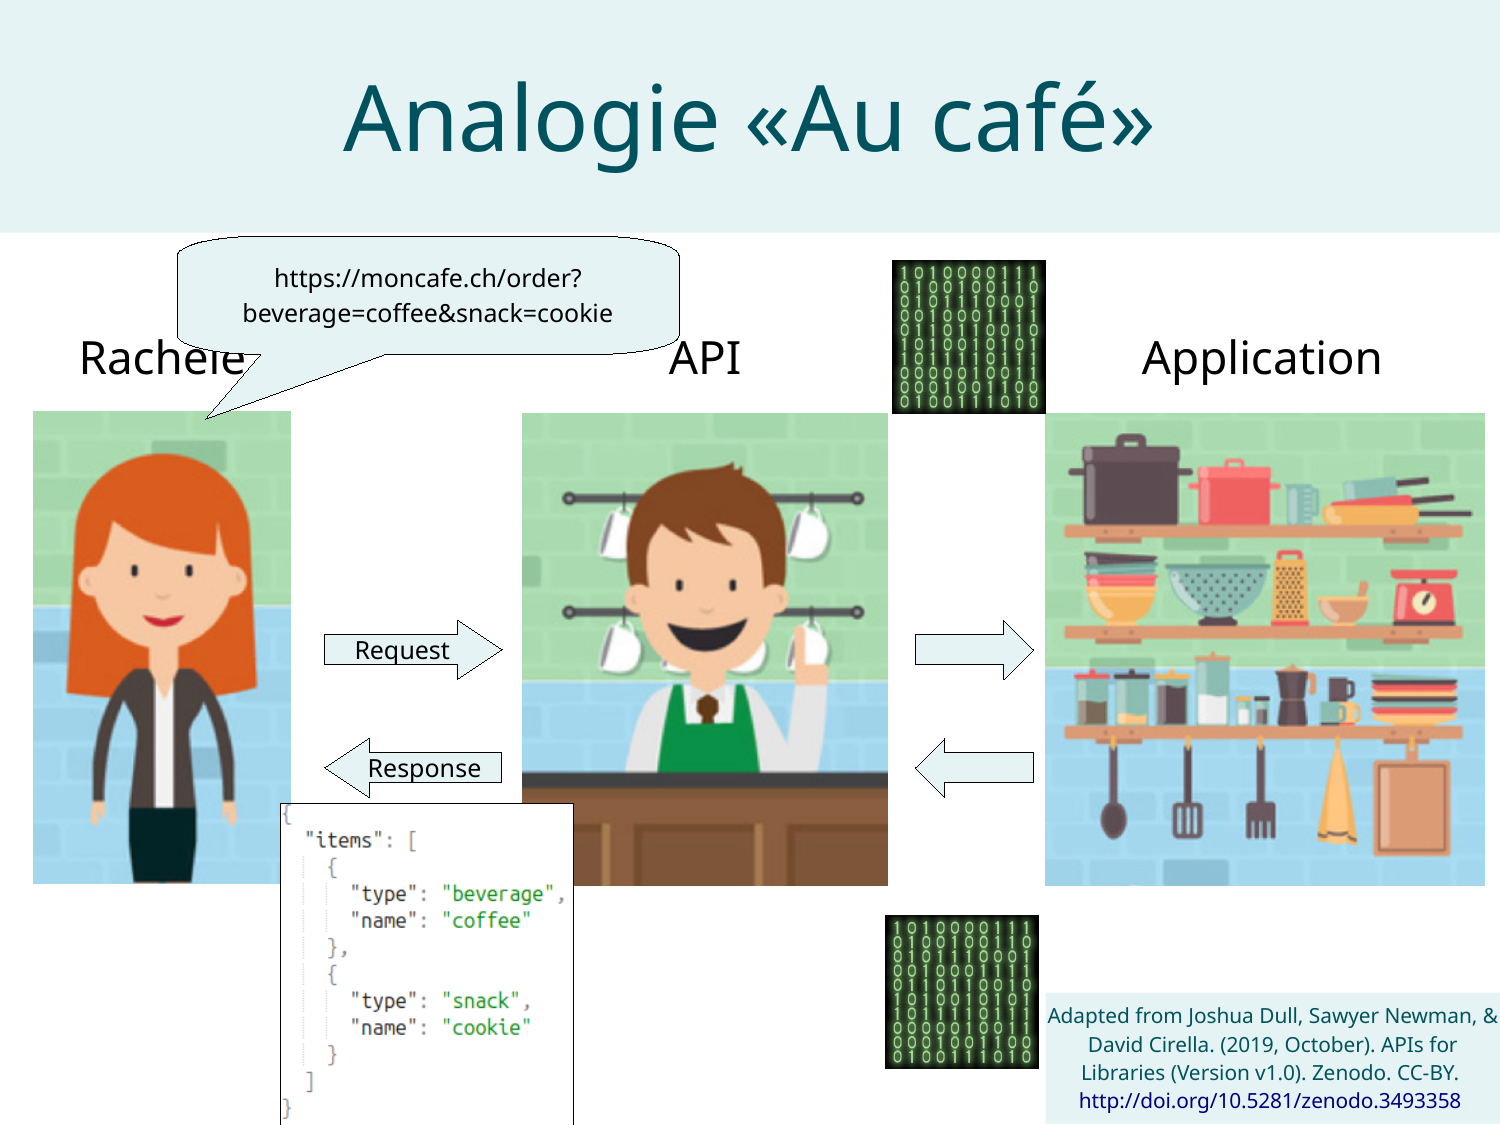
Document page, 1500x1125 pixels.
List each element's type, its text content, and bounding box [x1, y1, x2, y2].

picture [33, 411, 888, 1125]
text_box https://moncafe.ch/order?beverage=coffee&snack=cookie [177, 236, 680, 420]
title API [572, 324, 838, 390]
text_box Request [324, 620, 503, 680]
text_box [915, 738, 1034, 798]
picture [892, 260, 1485, 886]
title Rachèle [29, 324, 259, 390]
title Analogie «Au café» [0, 0, 1500, 233]
text_box Response [324, 738, 502, 798]
title Adapted from Joshua Dull, Sawyer Newman, & David Cirella. (2019, October). APIs for Libraries (Version v1.0). Zenodo. CC-BY. http://doi.org/10.5281/zenodo.3493358 [1045, 992, 1500, 1124]
picture [885, 915, 1039, 1069]
title Application [1117, 292, 1408, 421]
text_box [915, 620, 1034, 680]
